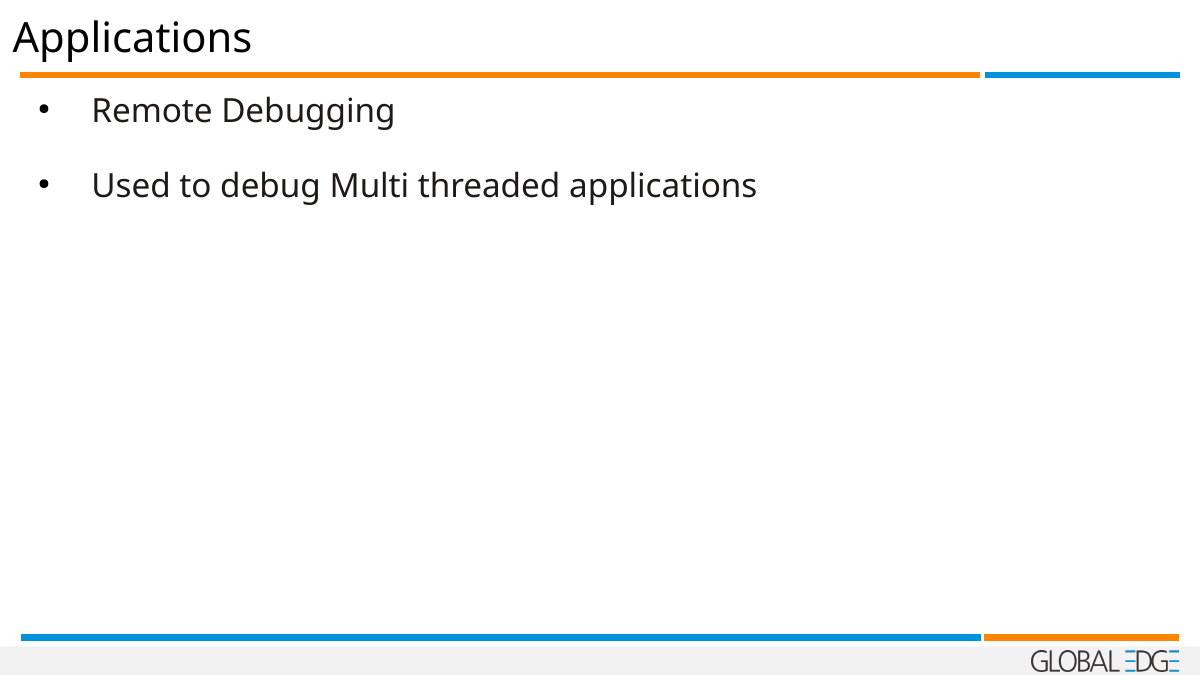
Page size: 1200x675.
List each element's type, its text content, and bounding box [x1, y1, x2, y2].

list Remote Debugging Used to debug Multi threaded applications [20, 87, 1179, 628]
picture [1031, 650, 1179, 672]
title Applications [12, 9, 1088, 63]
